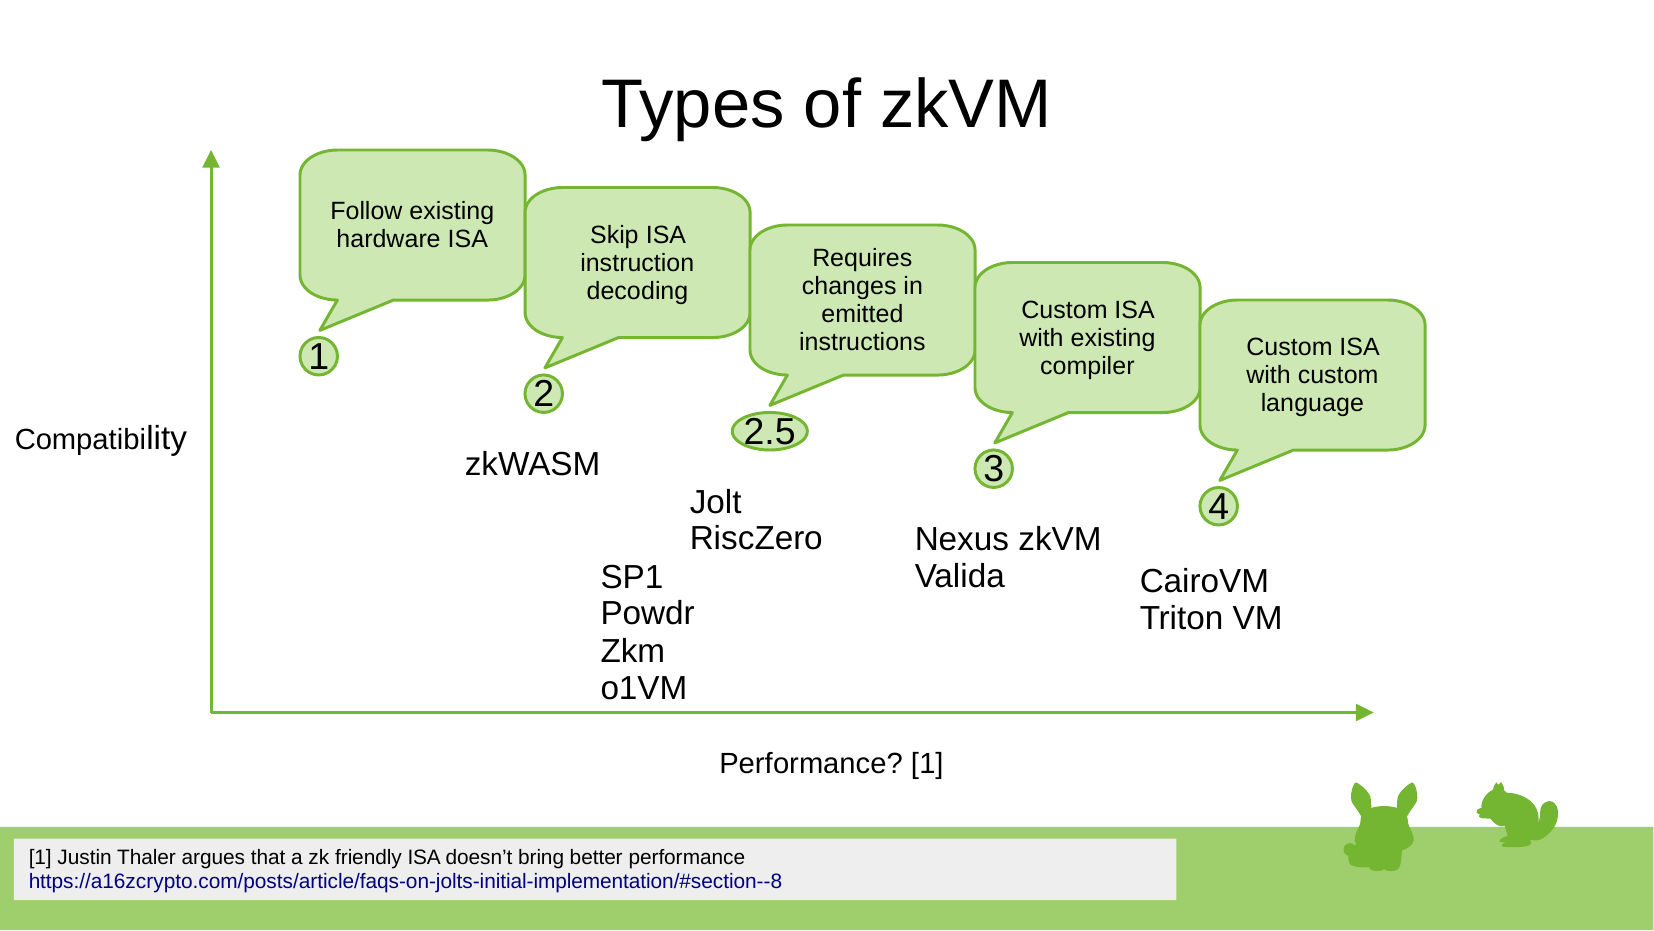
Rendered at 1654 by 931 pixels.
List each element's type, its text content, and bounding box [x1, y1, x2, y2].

text_box [1] Justin Thaler argues that a zk friendly ISA doesn’t bring better performance https://a16zcrypto.com/posts/article/faqs-on-jolts-initial-implementation/#section--8 [13, 838, 1177, 901]
text_box 3 [974, 449, 1013, 488]
text_box 1 [299, 337, 338, 376]
text_box Compatibility [0, 412, 203, 465]
text_box Custom ISA with custom language [1200, 300, 1426, 481]
text_box CairoVM Triton VM [1125, 555, 1351, 681]
text_box 2 [524, 374, 563, 413]
text_box zkWASM [450, 438, 676, 565]
text_box Custom ISA with existing compiler [975, 262, 1201, 443]
text_box Jolt RiscZero [676, 475, 901, 676]
text_box Nexus zkVM Valida [901, 513, 1126, 640]
text_box Skip ISA instruction decoding [525, 187, 751, 368]
text_box 2.5 [732, 412, 808, 451]
text_box 4 [1199, 487, 1238, 526]
text_box SP1 Powdr Zkm o1VM [585, 550, 811, 714]
text_box Follow existing hardware ISA [300, 150, 526, 331]
title Types of zkVM [88, 29, 1565, 178]
text_box Requires changes in emitted instructions [750, 225, 976, 406]
text_box Performance? [1] [704, 739, 960, 788]
